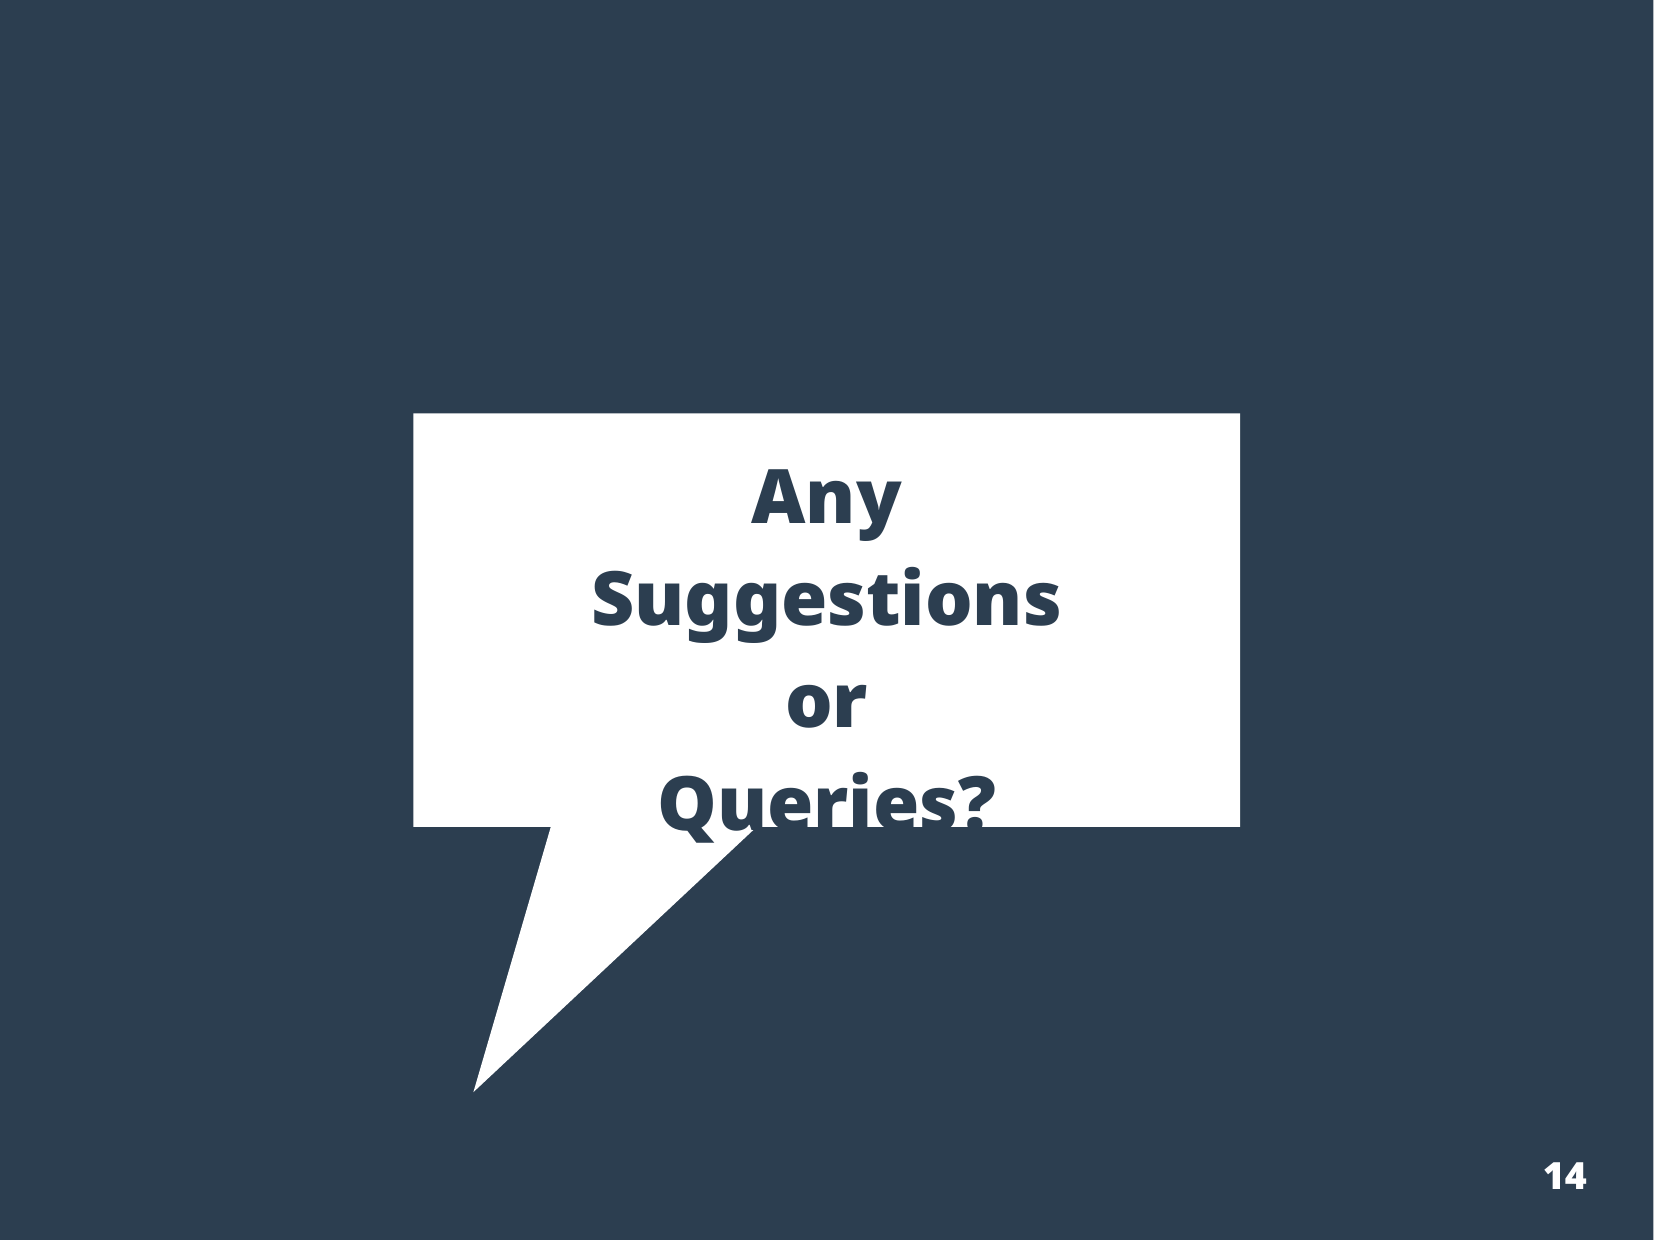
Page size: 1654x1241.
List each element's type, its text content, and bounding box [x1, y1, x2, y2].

title Any Suggestions or Queries? [442, 442, 1211, 798]
